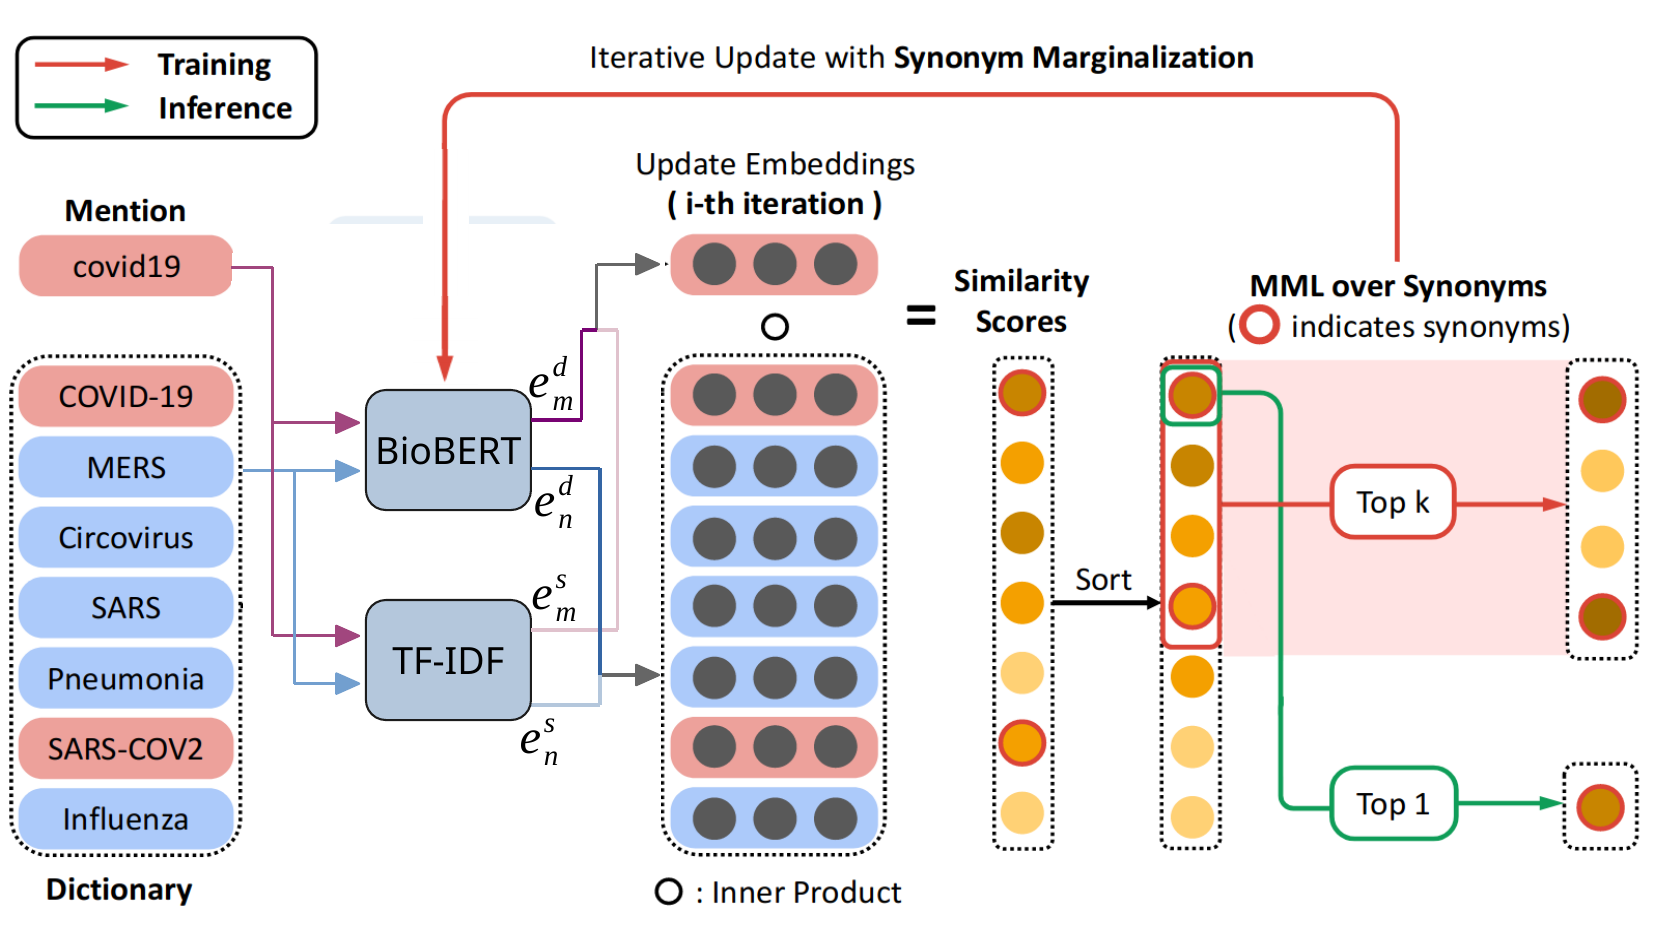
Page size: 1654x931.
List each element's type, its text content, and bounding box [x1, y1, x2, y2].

chart [521, 468, 587, 536]
text_box [531, 632, 598, 703]
chart [519, 560, 589, 629]
chart [516, 349, 586, 417]
picture [0, 20, 1654, 918]
text_box TF-IDF [365, 600, 531, 721]
chart [507, 705, 571, 773]
text_box [531, 332, 616, 628]
text_box [232, 224, 666, 848]
text_box [231, 269, 271, 469]
text_box [274, 472, 293, 634]
text_box BioBERT [365, 390, 531, 511]
